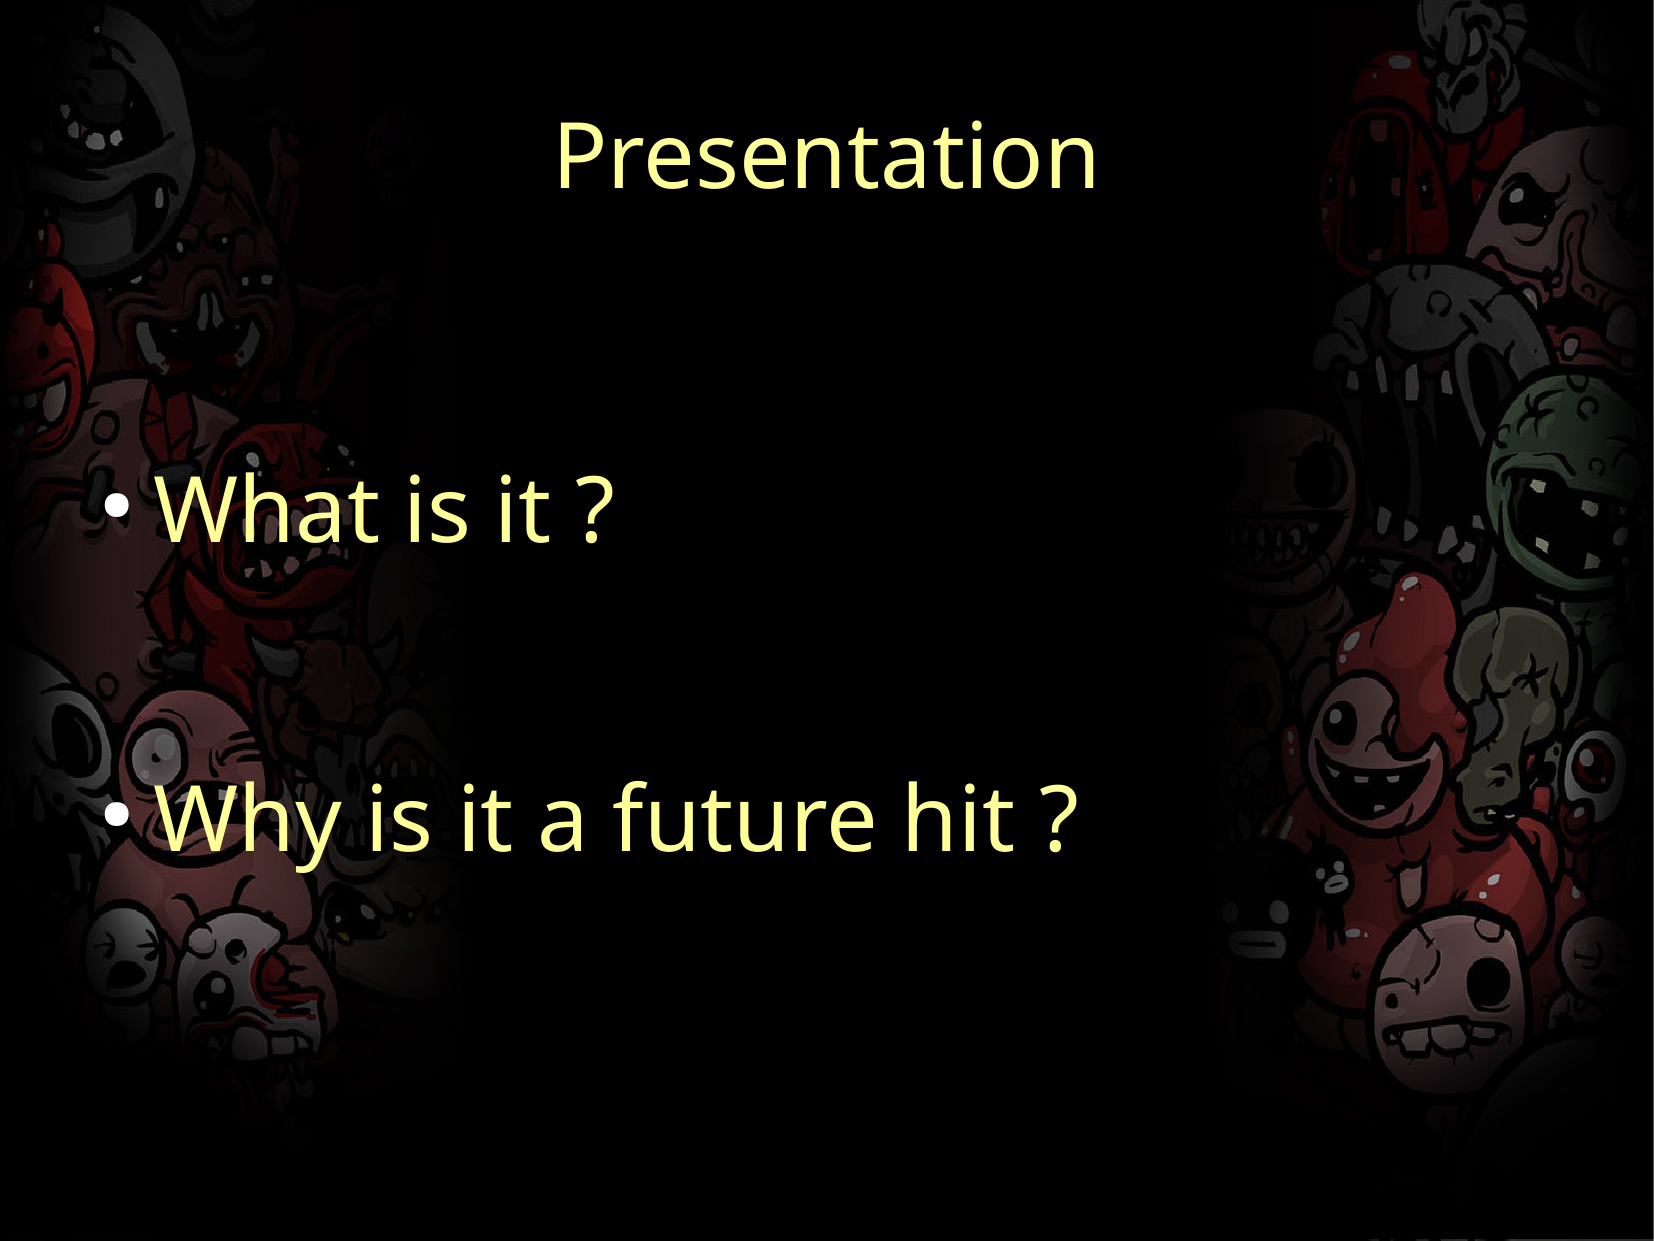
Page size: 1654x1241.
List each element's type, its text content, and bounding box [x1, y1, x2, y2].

picture [0, 0, 1654, 1241]
title Presentation [82, 49, 1571, 257]
list What is it ? Why is it a future hit ? [82, 290, 1571, 1010]
